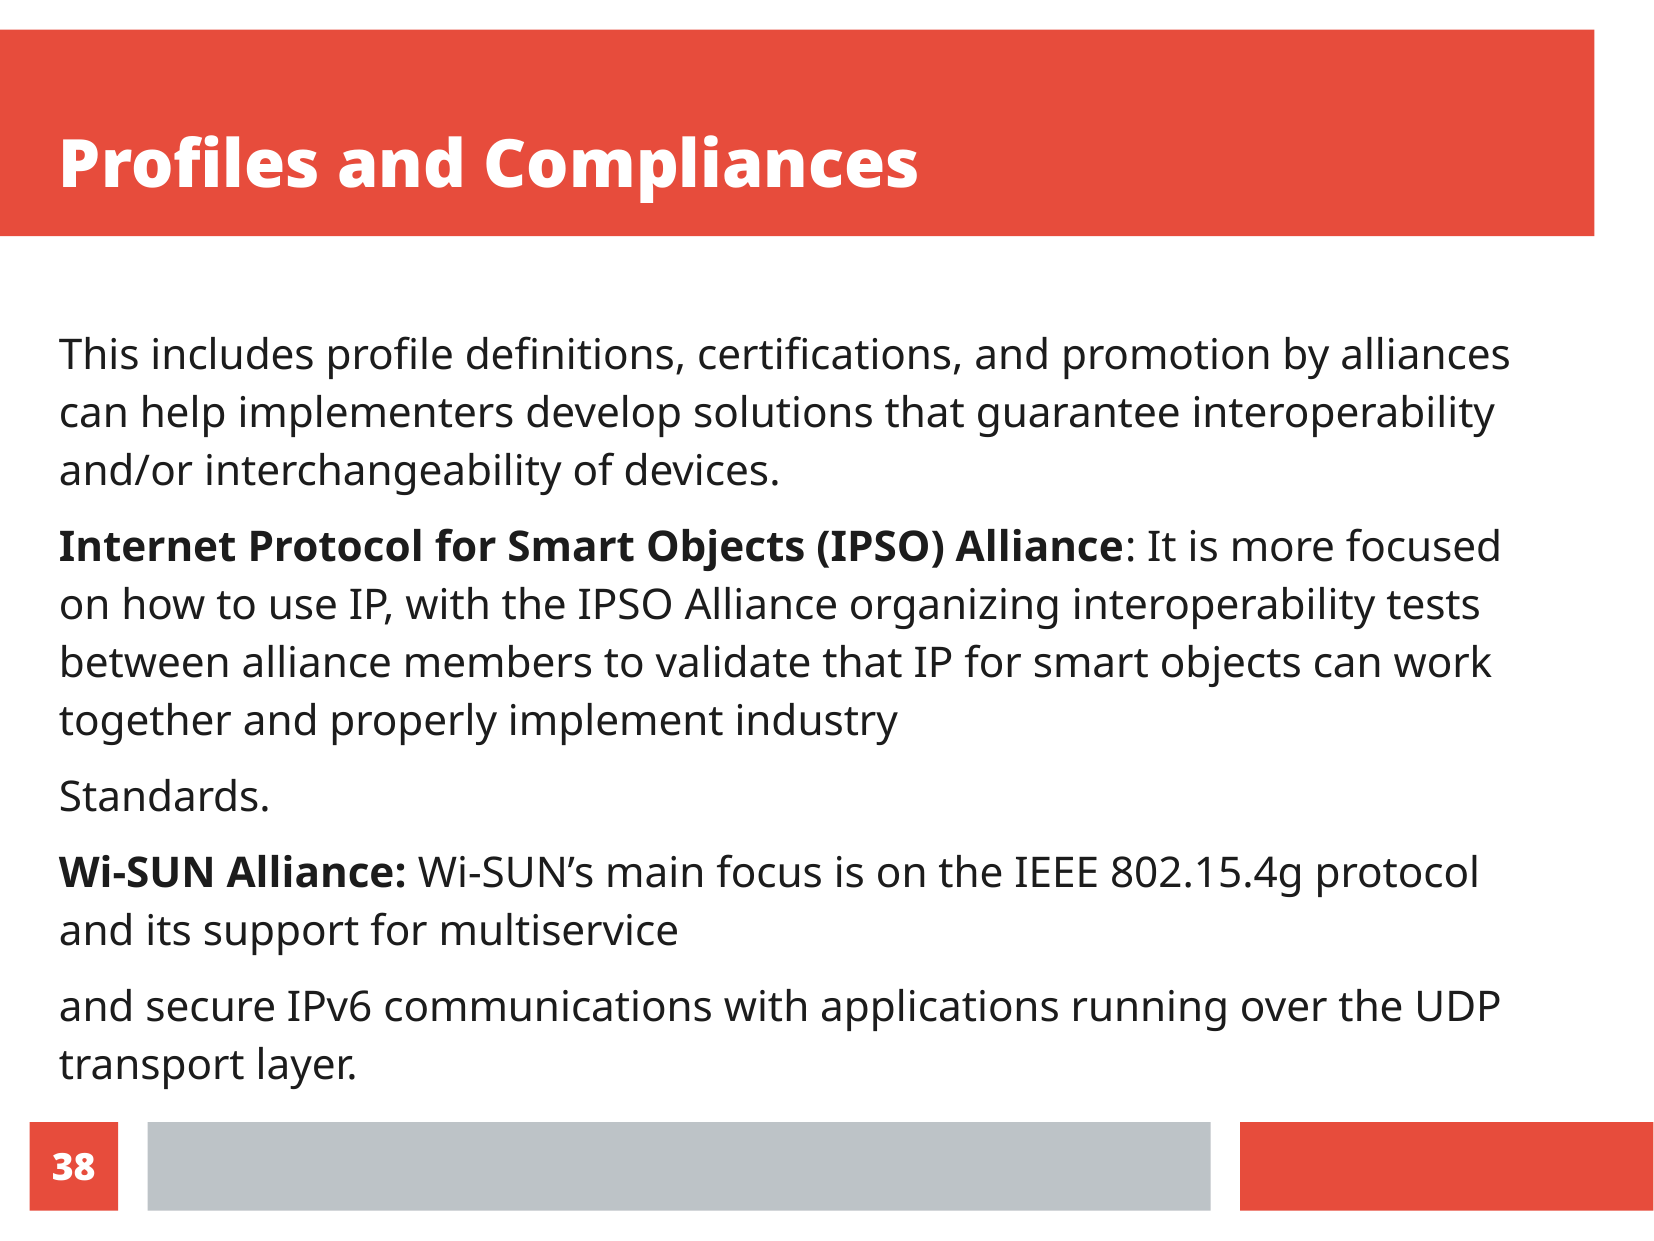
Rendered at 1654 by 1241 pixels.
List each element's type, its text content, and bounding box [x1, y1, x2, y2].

title Profiles and Compliances [59, 59, 1595, 207]
list This includes profile definitions, certifications, and promotion by alliances can help implementers develop solutions that guarantee interoperability and/or interchangeability of devices. Internet Protocol for Smart Objects (IPSO) Alliance: It is more focused on how to use IP, with the IPSO Alliance organizing interoperability tests between alliance members to validate that IP for smart objects can work together and properly implement industry Standards. Wi-SUN Alliance: Wi-SUN’s main focus is on the IEEE 802.15.4g protocol and its support for multiservice and secure IPv6 communications with applications running over the UDP transport layer. [59, 324, 1565, 1093]
